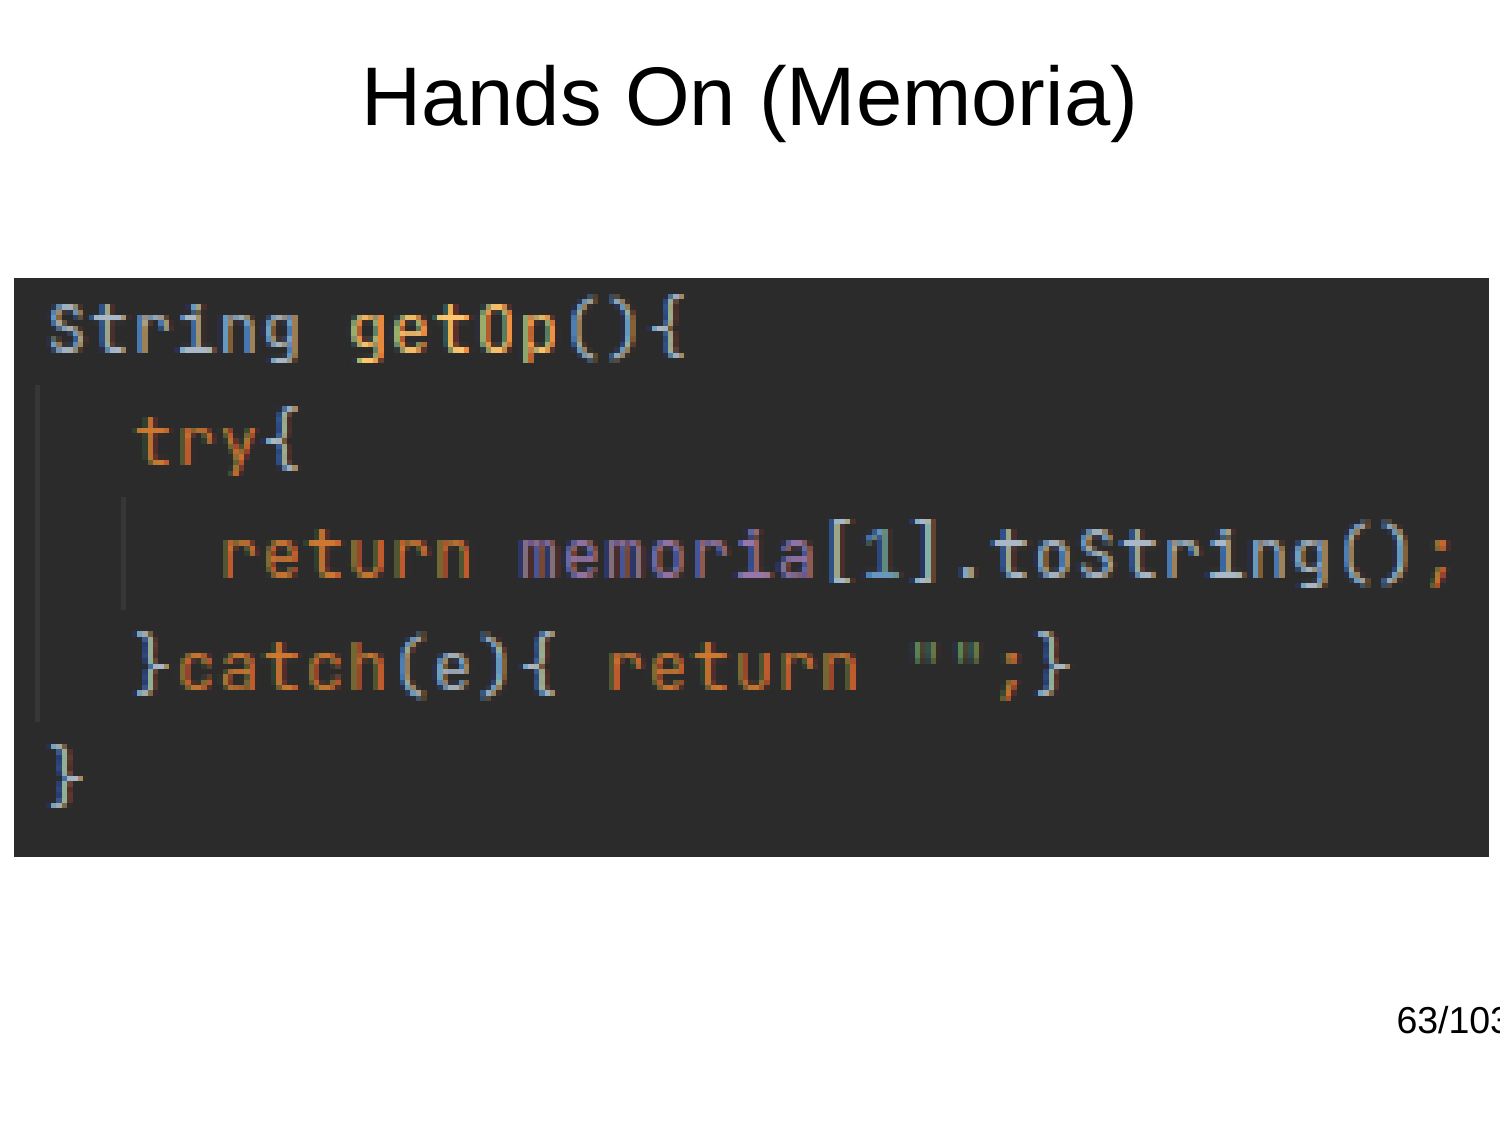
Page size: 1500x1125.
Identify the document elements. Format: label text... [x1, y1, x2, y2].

text_box Hands On (Memoria) [74, 30, 1425, 155]
picture [14, 278, 1489, 857]
